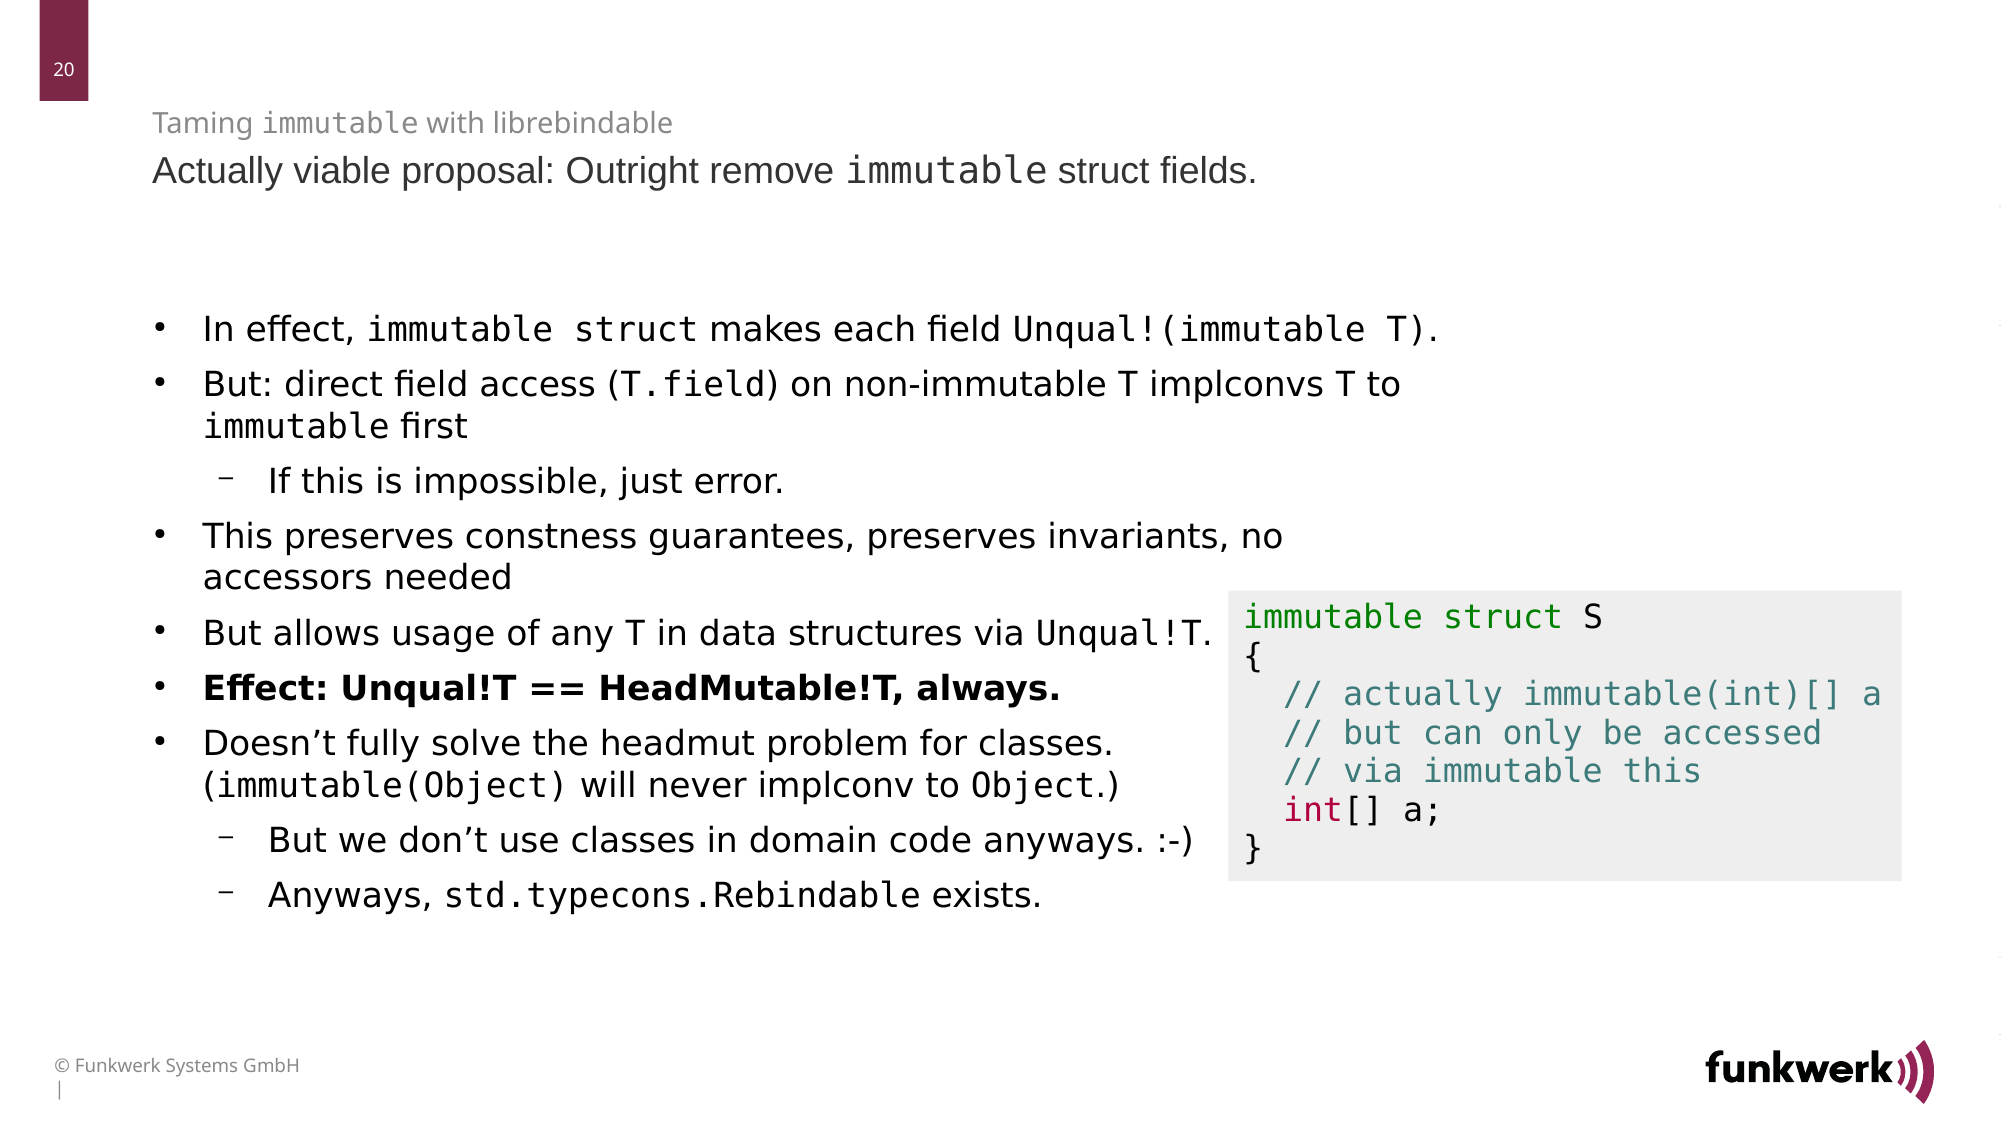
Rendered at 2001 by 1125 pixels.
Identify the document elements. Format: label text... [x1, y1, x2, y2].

list In effect, immutable struct makes each field Unqual!(immutable T). But: direct field access (T.field) on non-immutable T implconvs T to immutable first If this is impossible, just error. This preserves constness guarantees, preserves invariants, no accessors needed But allows usage of any T in data structures via Unqual!T. Effect: Unqual!T == HeadMutable!T, always. Doesn’t fully solve the headmut problem for classes. (immutable(Object) will never implconv to Object.) But we don’t use classes in domain code anyways. :-) Anyways, std.typecons.Rebindable exists. [137, 307, 1453, 945]
list Taming immutable with librebindable [137, 100, 1850, 153]
text_box immutable struct S { // actually immutable(int)[] a // but can only be accessed // via immutable this int[] a; } [1228, 590, 1902, 882]
text_box Actually viable proposal: Outright remove immutable struct fields. [137, 141, 1273, 234]
